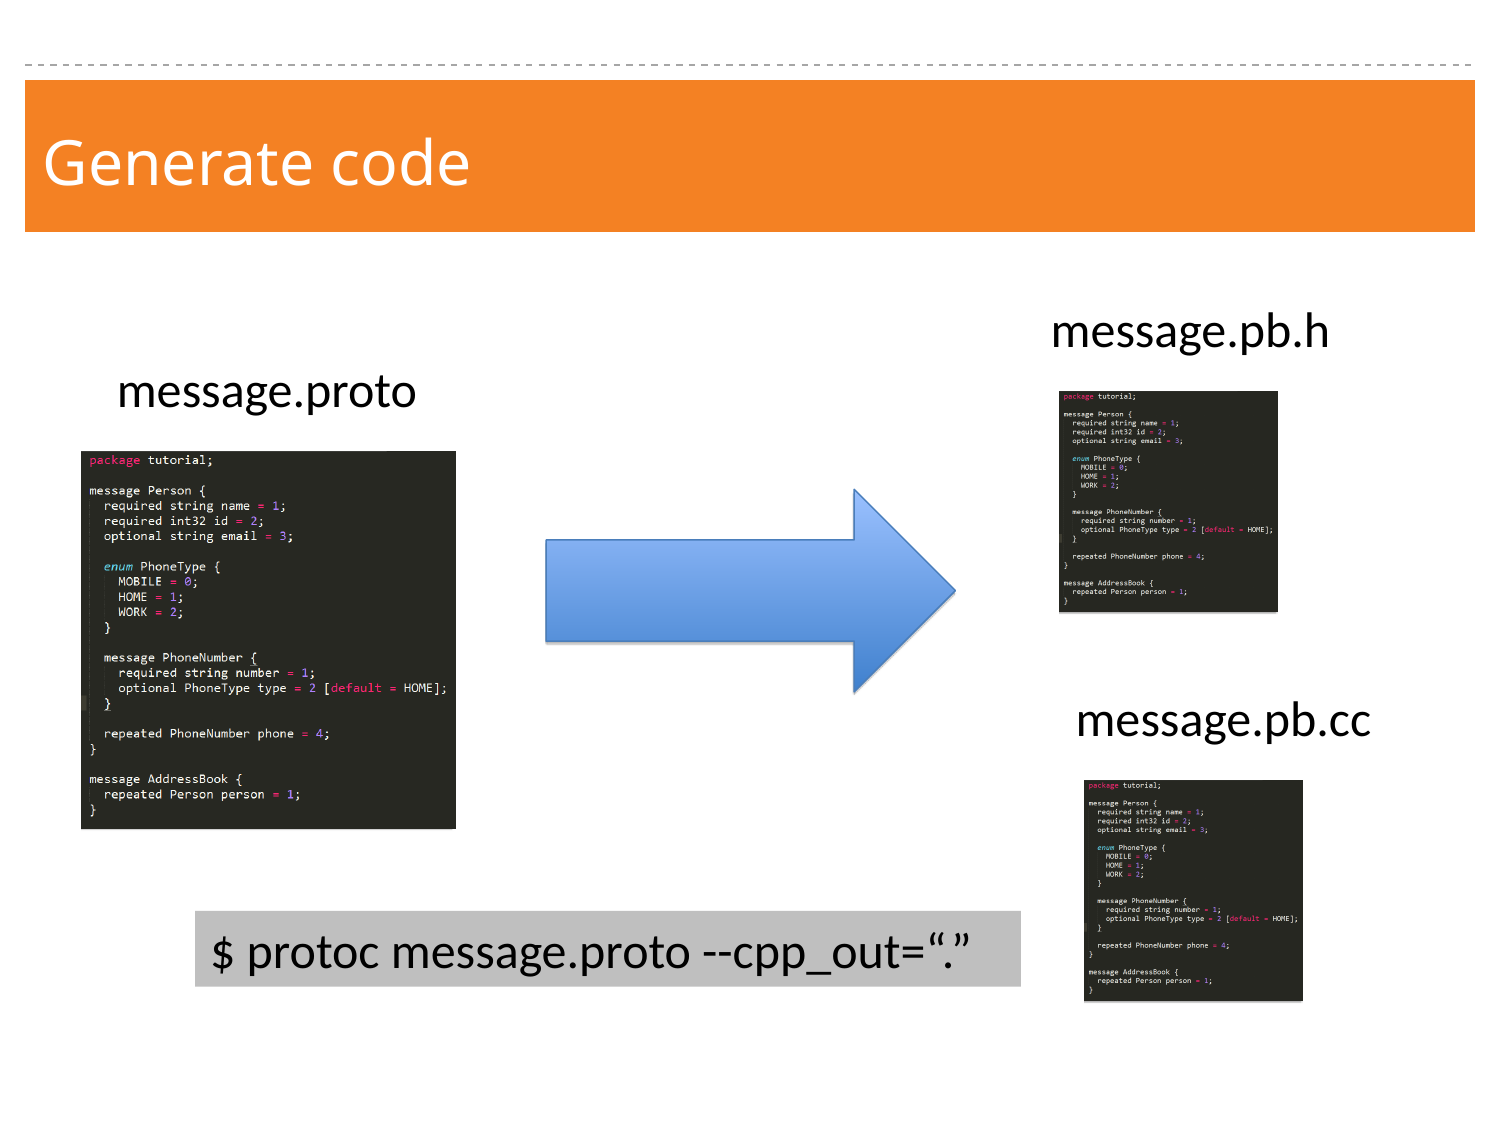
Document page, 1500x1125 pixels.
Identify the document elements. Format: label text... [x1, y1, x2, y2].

picture [1084, 780, 1303, 1001]
text_box message.pb.cc [1060, 679, 1403, 755]
text_box message.proto [101, 349, 445, 426]
text_box $ protoc message.proto --cpp_out=“.” [195, 910, 1021, 987]
text_box Generate code [27, 108, 1473, 231]
picture [81, 451, 456, 829]
picture [1059, 391, 1278, 612]
text_box [25, 80, 1475, 232]
text_box message.pb.h [1035, 290, 1378, 366]
text_box [546, 489, 956, 692]
